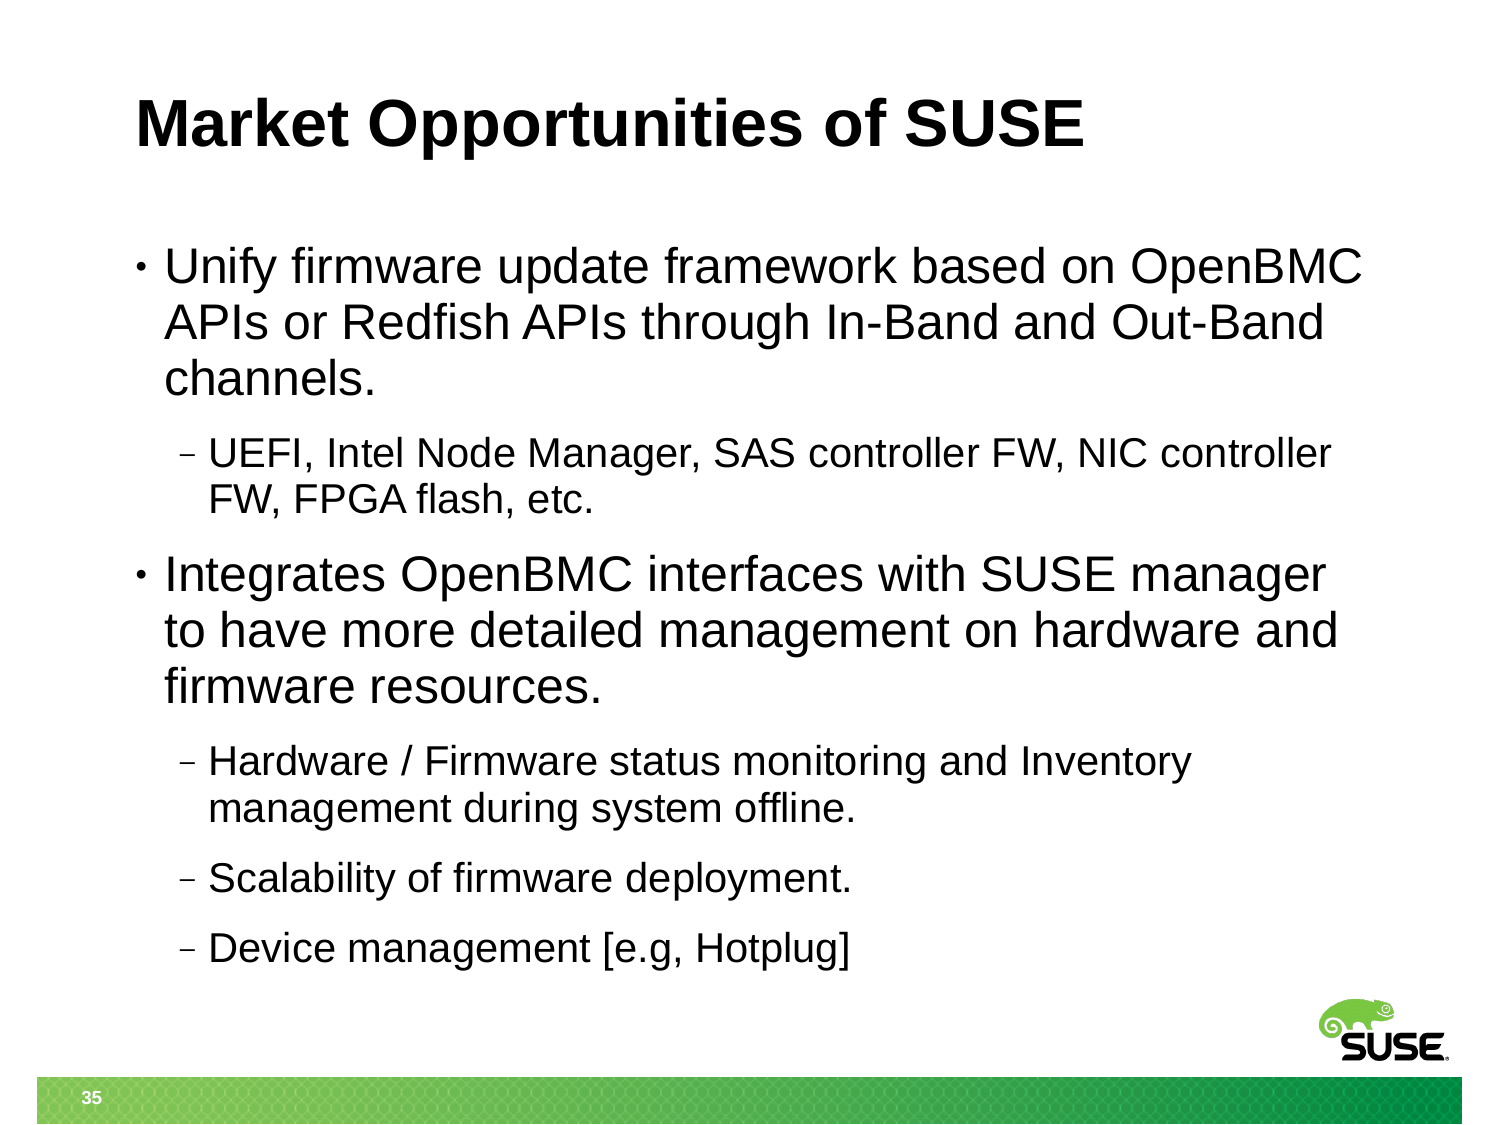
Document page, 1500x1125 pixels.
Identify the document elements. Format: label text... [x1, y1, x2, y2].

list Unify firmware update framework based on OpenBMC APIs or Redfish APIs through In-Band and Out-Band channels. UEFI, Intel Node Manager, SAS controller FW, NIC controller FW, FPGA flash, etc. Integrates OpenBMC interfaces with SUSE manager to have more detailed management on hardware and firmware resources. Hardware / Firmware status monitoring and Inventory management during system offline. Scalability of firmware deployment. Device management [e.g, Hotplug] [135, 238, 1372, 982]
picture [37, 1077, 1462, 1124]
title Market Opportunities of SUSE [135, 41, 1372, 204]
picture [1319, 999, 1449, 1061]
